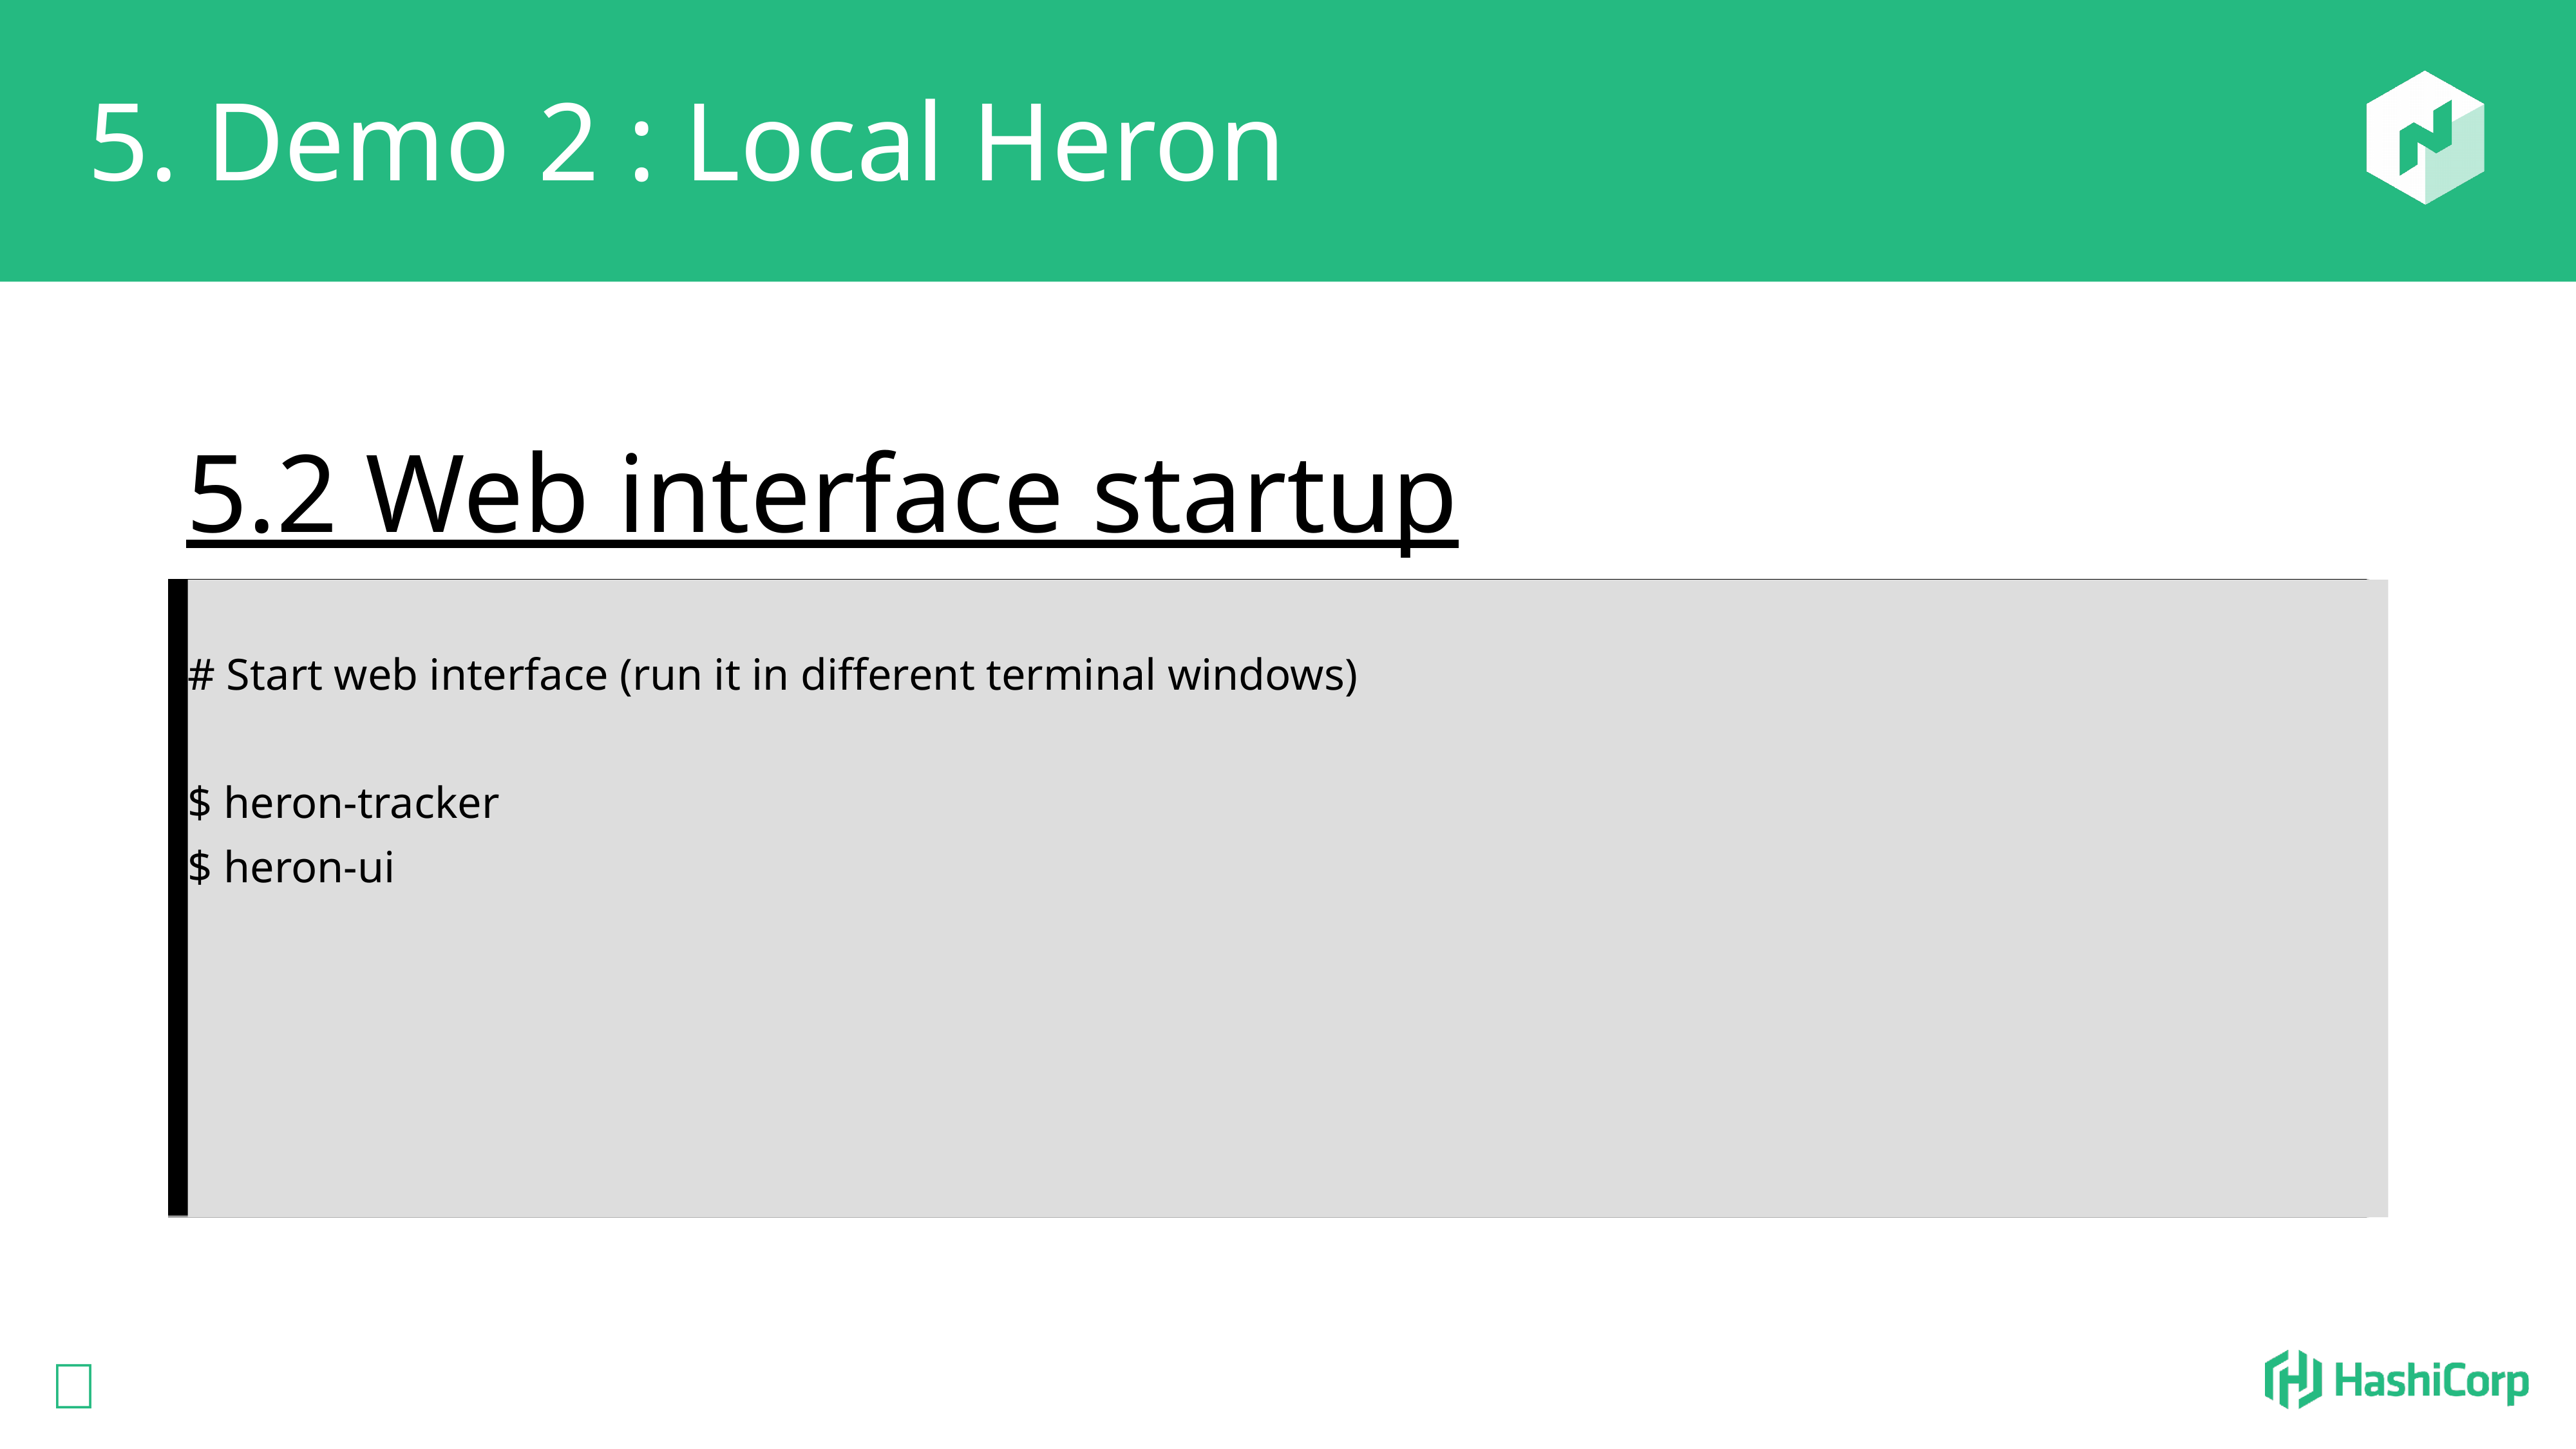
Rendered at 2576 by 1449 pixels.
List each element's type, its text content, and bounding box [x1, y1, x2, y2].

picture [2358, 70, 2493, 205]
title 5. Demo 2 : Local Heron [82, 37, 2313, 238]
list # Start web interface (run it in different terminal windows) $ heron-tracker $ heron-ui [187, 580, 2389, 1218]
list 5.2 Web interface startup [186, 402, 2387, 580]
picture [2265, 1349, 2529, 1410]
